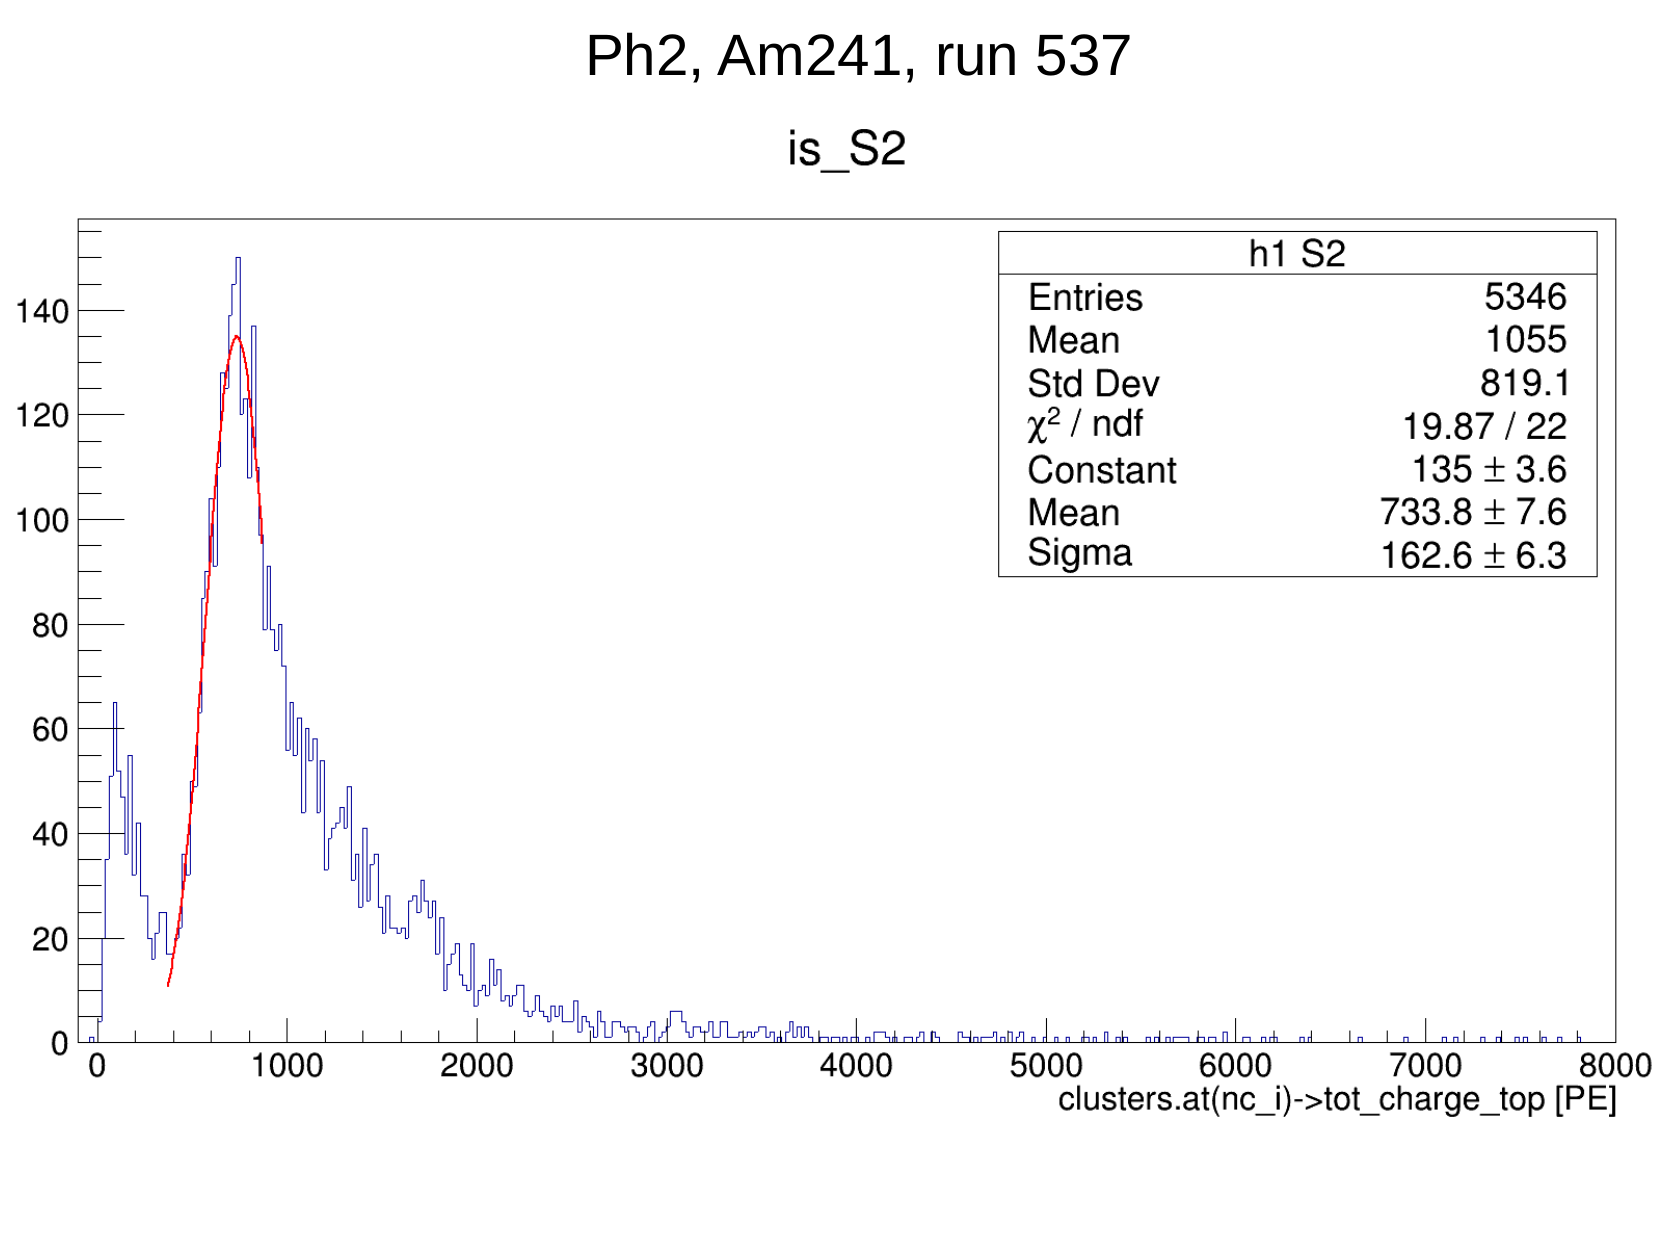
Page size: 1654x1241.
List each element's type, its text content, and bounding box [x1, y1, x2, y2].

text_box Ph2, Am241, run 537 [518, 15, 1201, 127]
picture [6, 127, 1654, 1120]
